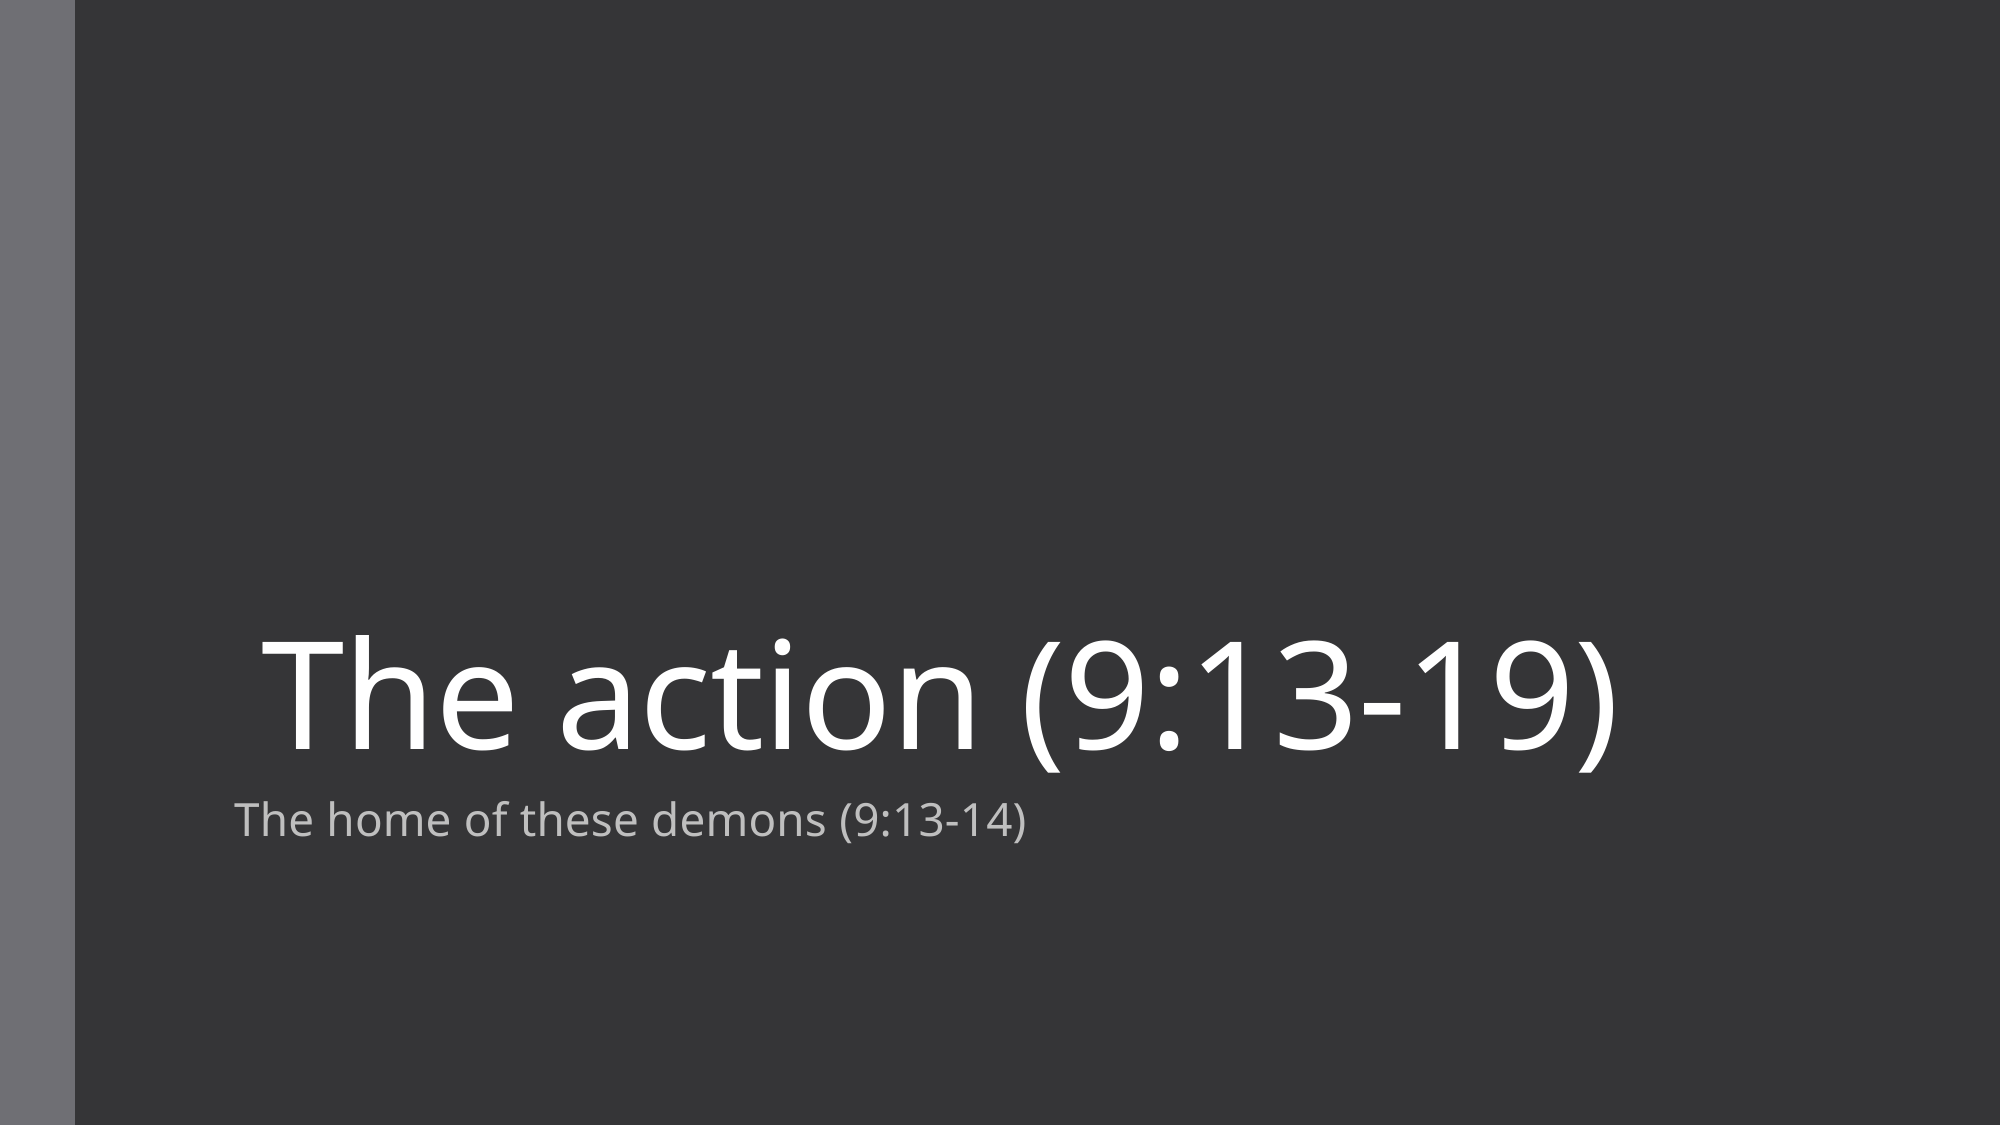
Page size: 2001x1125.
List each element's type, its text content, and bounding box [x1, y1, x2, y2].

subtitle The home of these demons (9:13-14) [206, 787, 1752, 1066]
title The action (9:13-19) [206, 124, 1752, 787]
